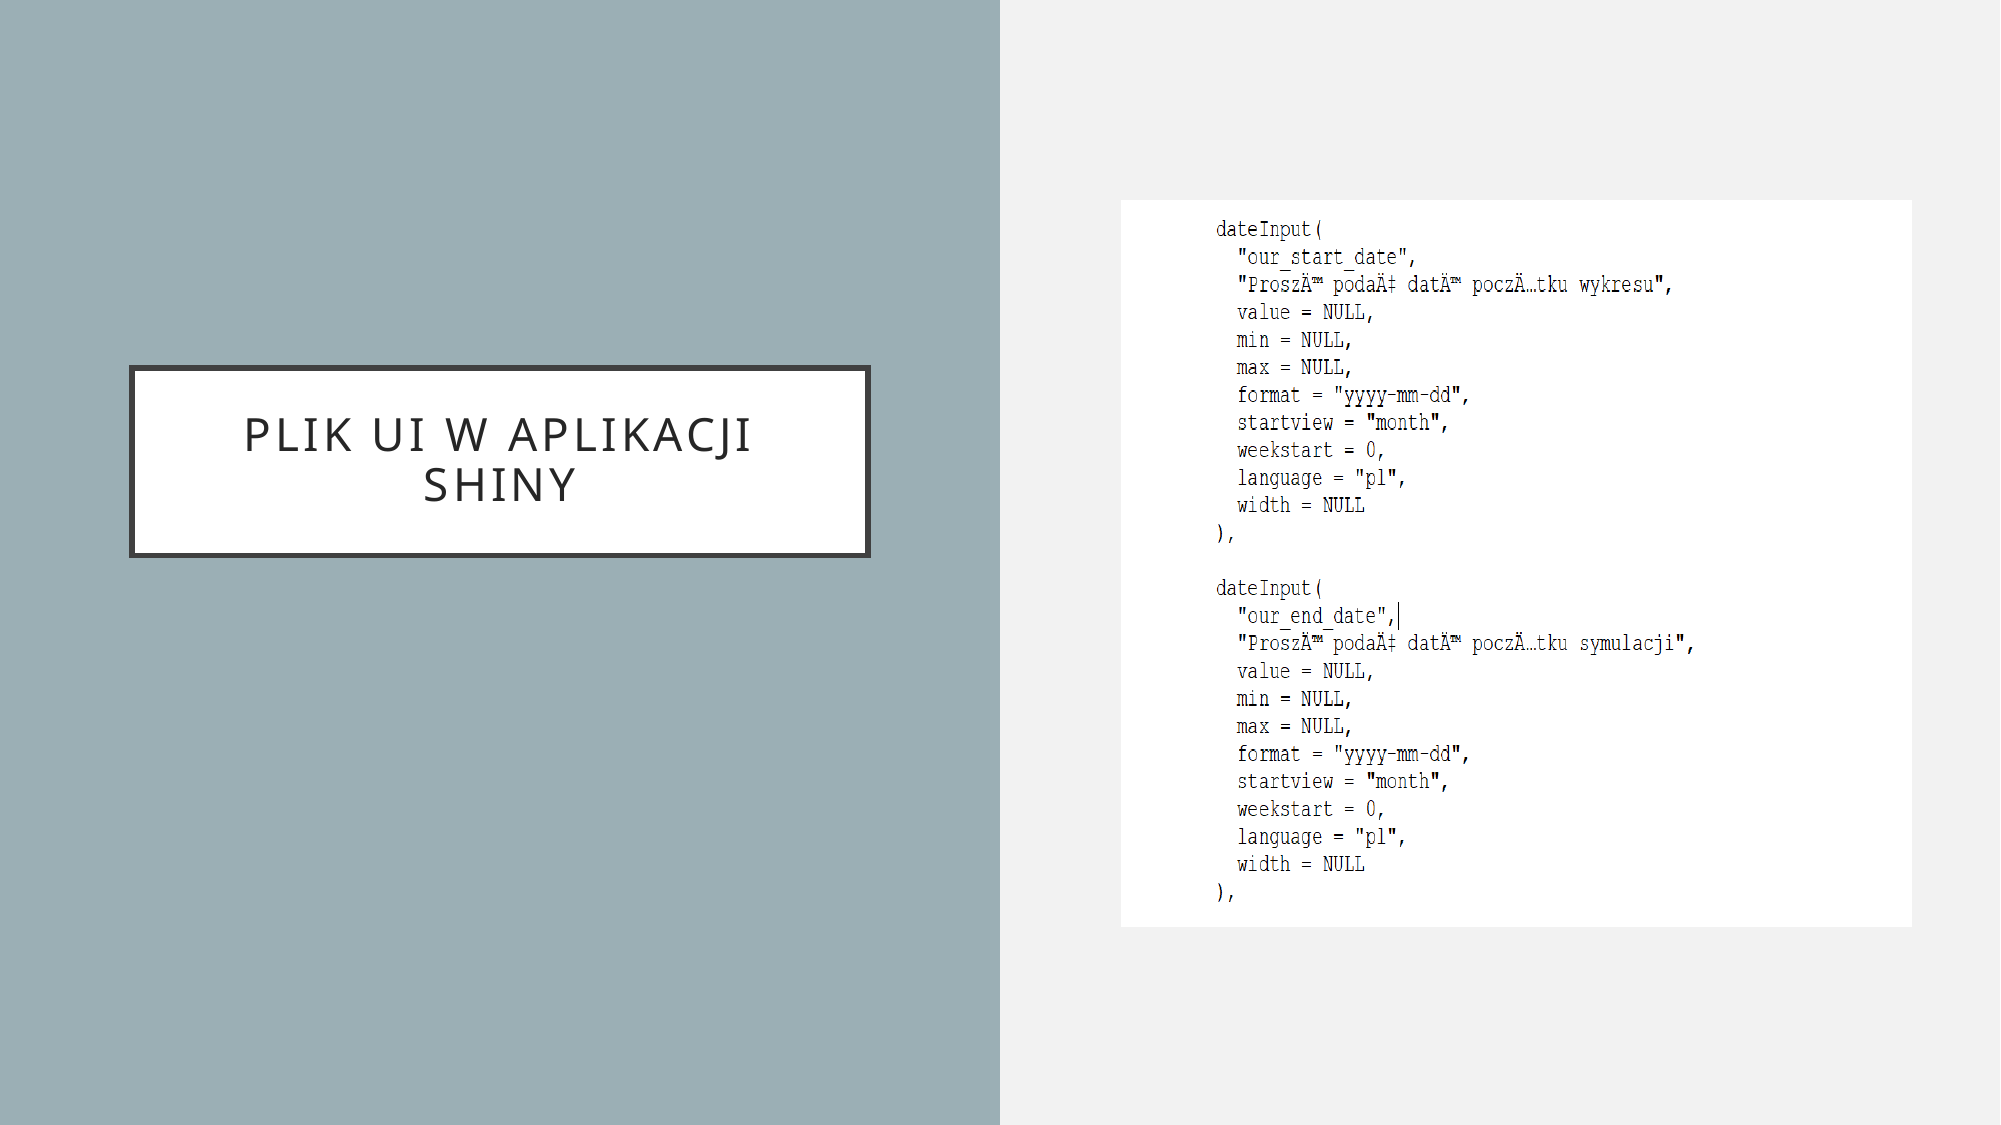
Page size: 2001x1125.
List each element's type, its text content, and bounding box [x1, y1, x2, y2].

picture [1121, 200, 1912, 927]
title Plik ui w aplikacji shiny [131, 368, 868, 556]
